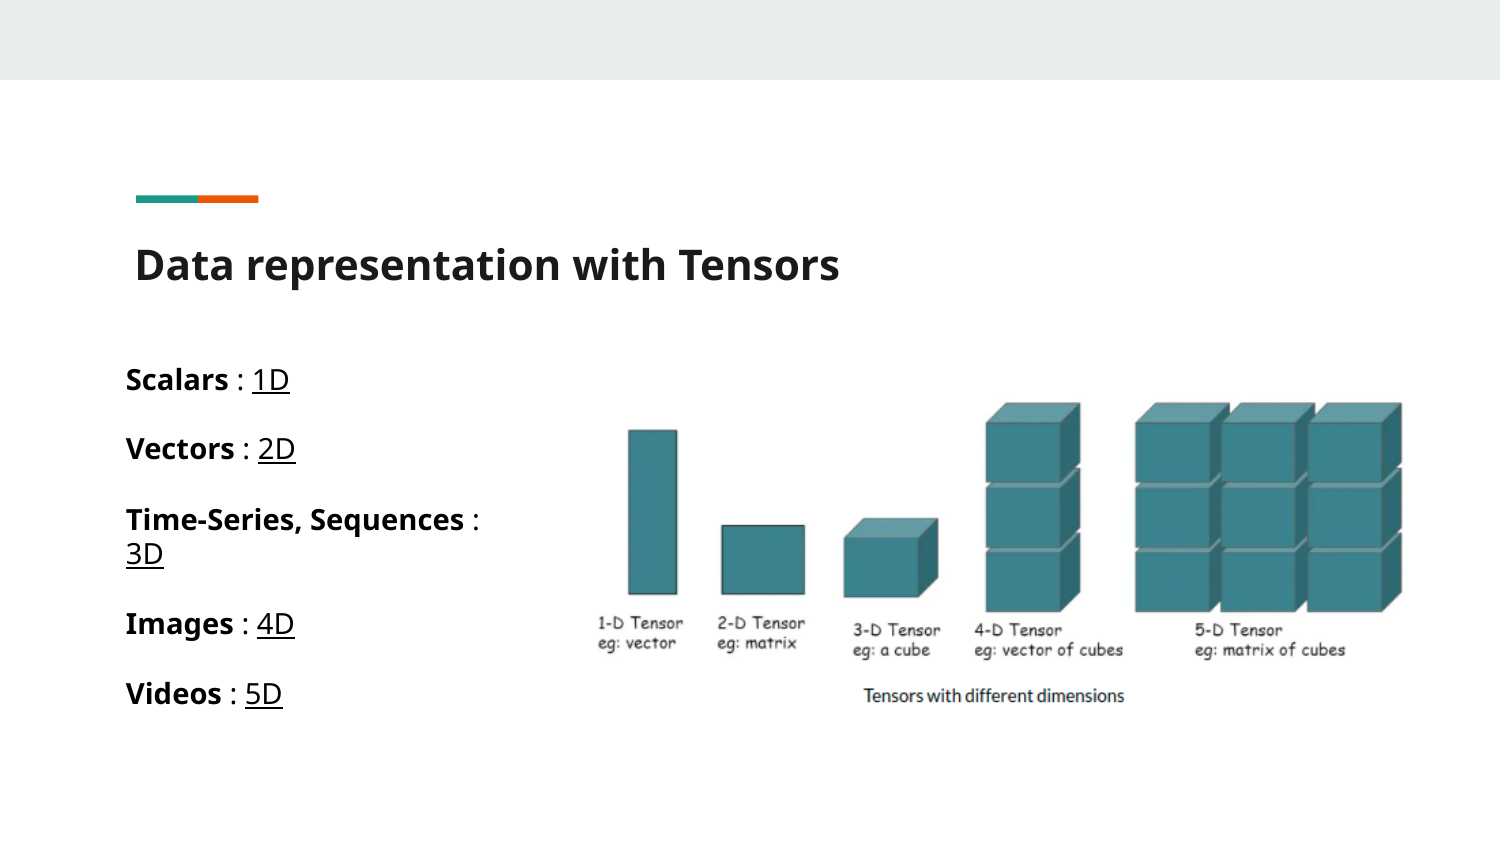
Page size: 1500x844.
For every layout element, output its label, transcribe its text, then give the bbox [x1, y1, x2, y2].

text_box Scalars : 1D Vectors : 2D Time-Series, Sequences : 3D Images : 4D Videos : 5D [110, 345, 528, 726]
picture [556, 333, 1437, 720]
title Data representation with Tensors [119, 220, 1381, 309]
